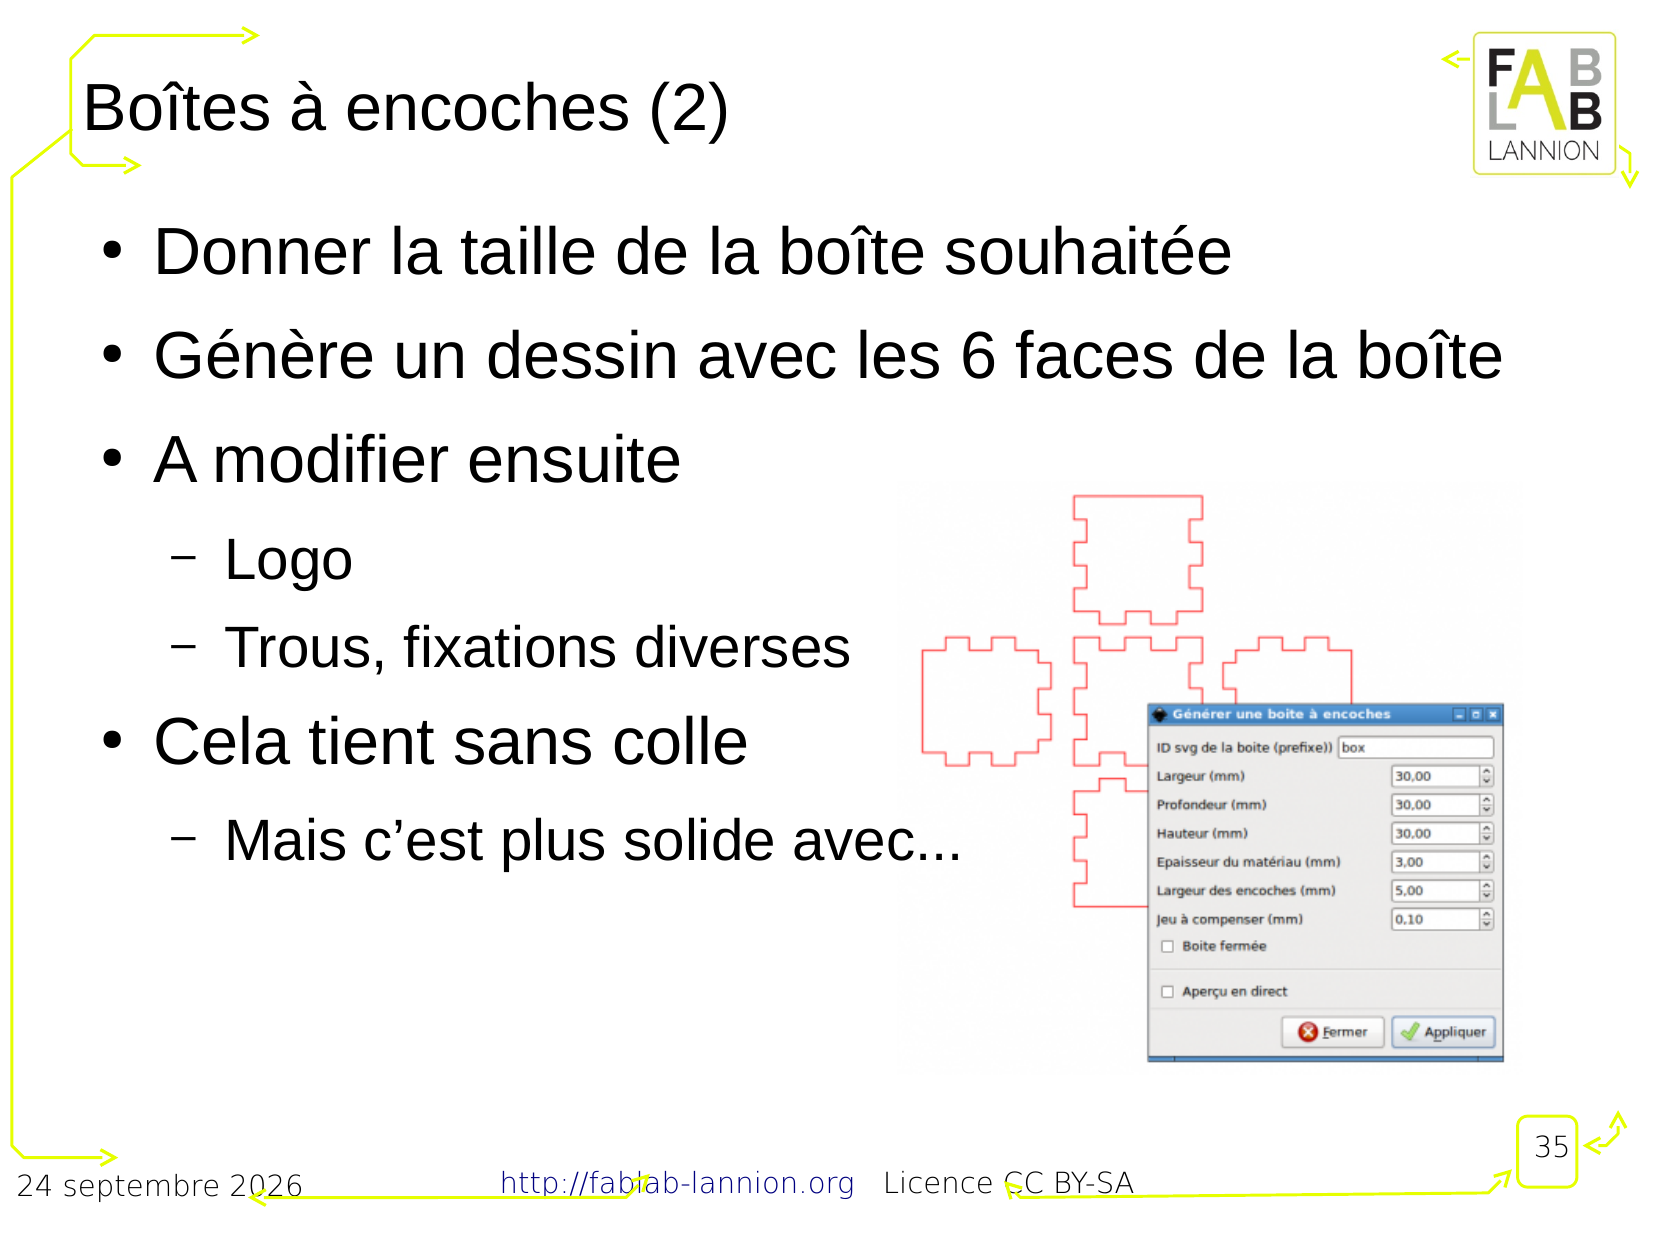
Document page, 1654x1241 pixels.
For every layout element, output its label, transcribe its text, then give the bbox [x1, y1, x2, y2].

picture [1470, 29, 1619, 178]
picture [897, 934, 1523, 1075]
title Boîtes à encoches (2) [82, 49, 1441, 166]
list Donner la taille de la boîte souhaitée Génère un dessin avec les 6 faces de la boîte A modifier ensuite Logo Trous, fixations diverses Cela tient sans colle Mais c’est plus solide avec... [82, 213, 1571, 934]
